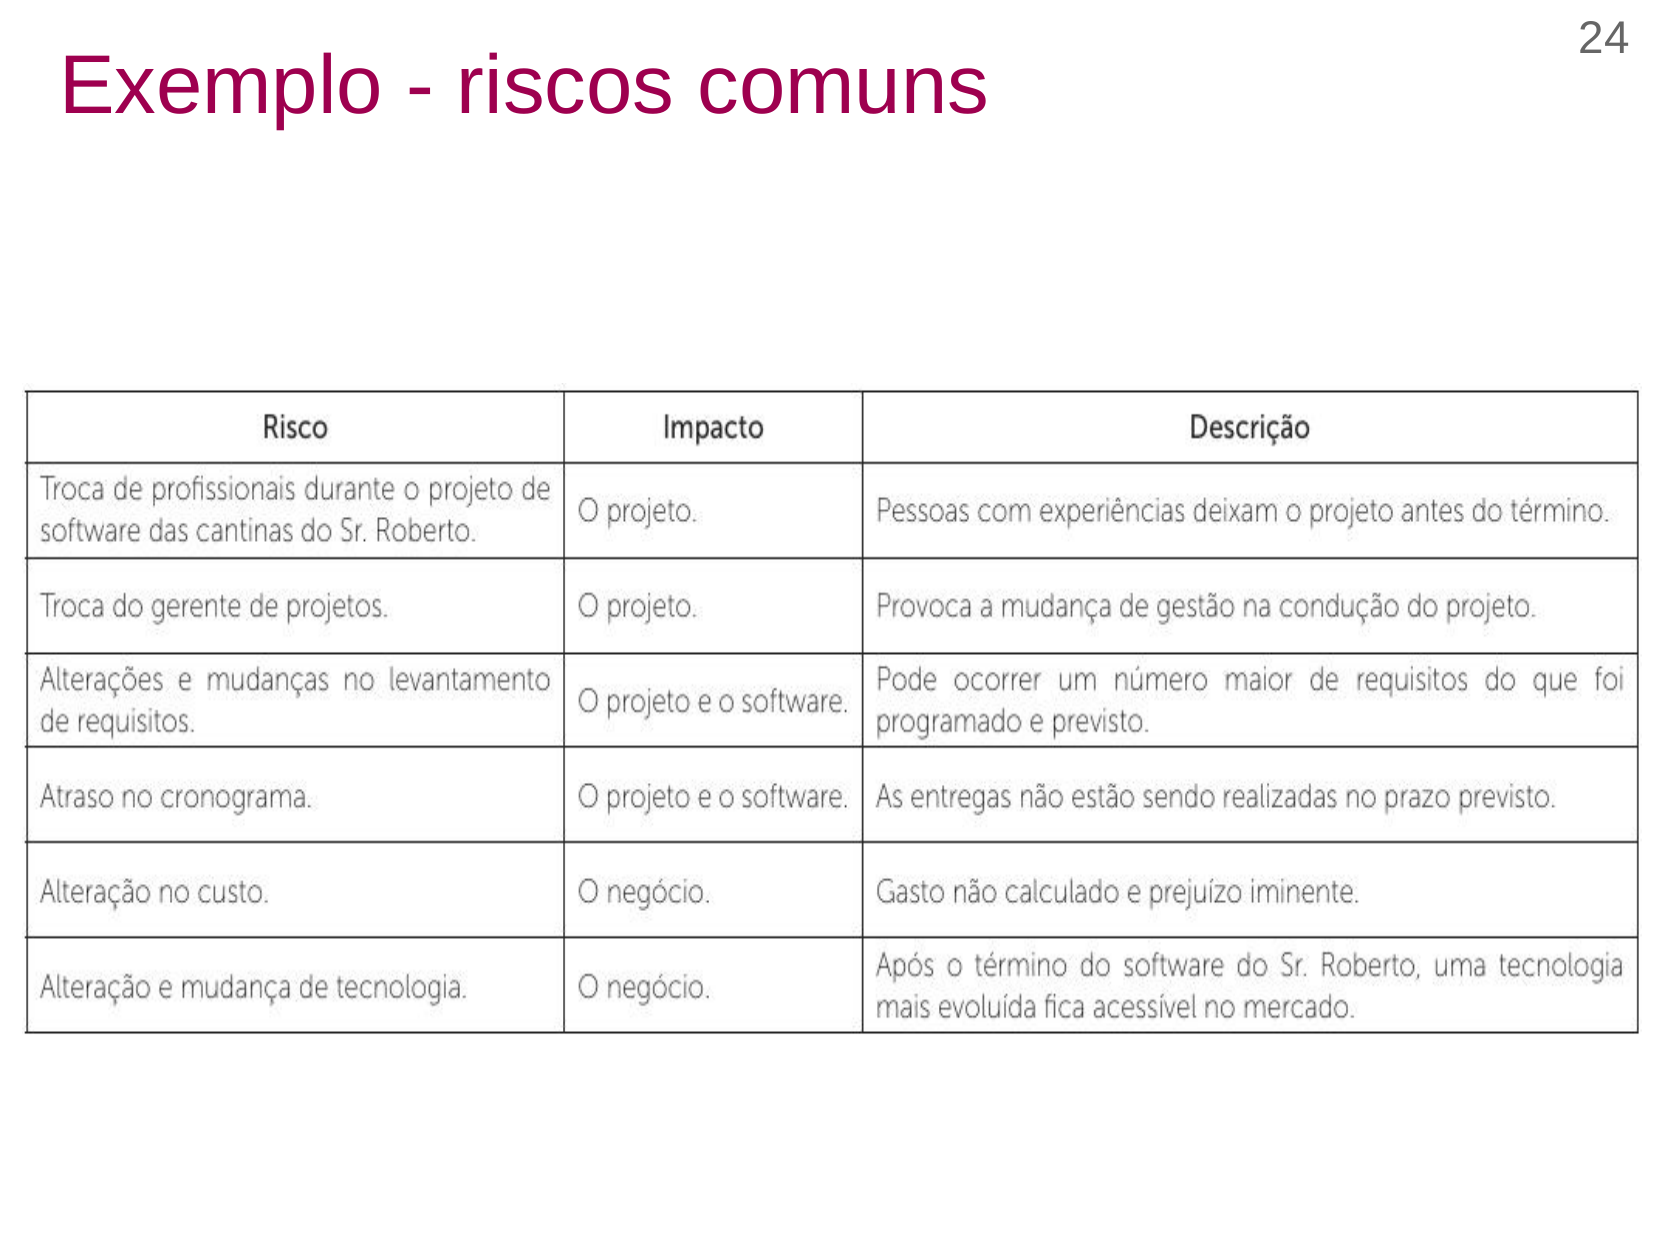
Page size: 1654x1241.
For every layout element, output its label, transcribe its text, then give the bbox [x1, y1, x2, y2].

picture [22, 383, 1642, 1040]
title Exemplo - riscos comuns [59, 29, 1595, 148]
